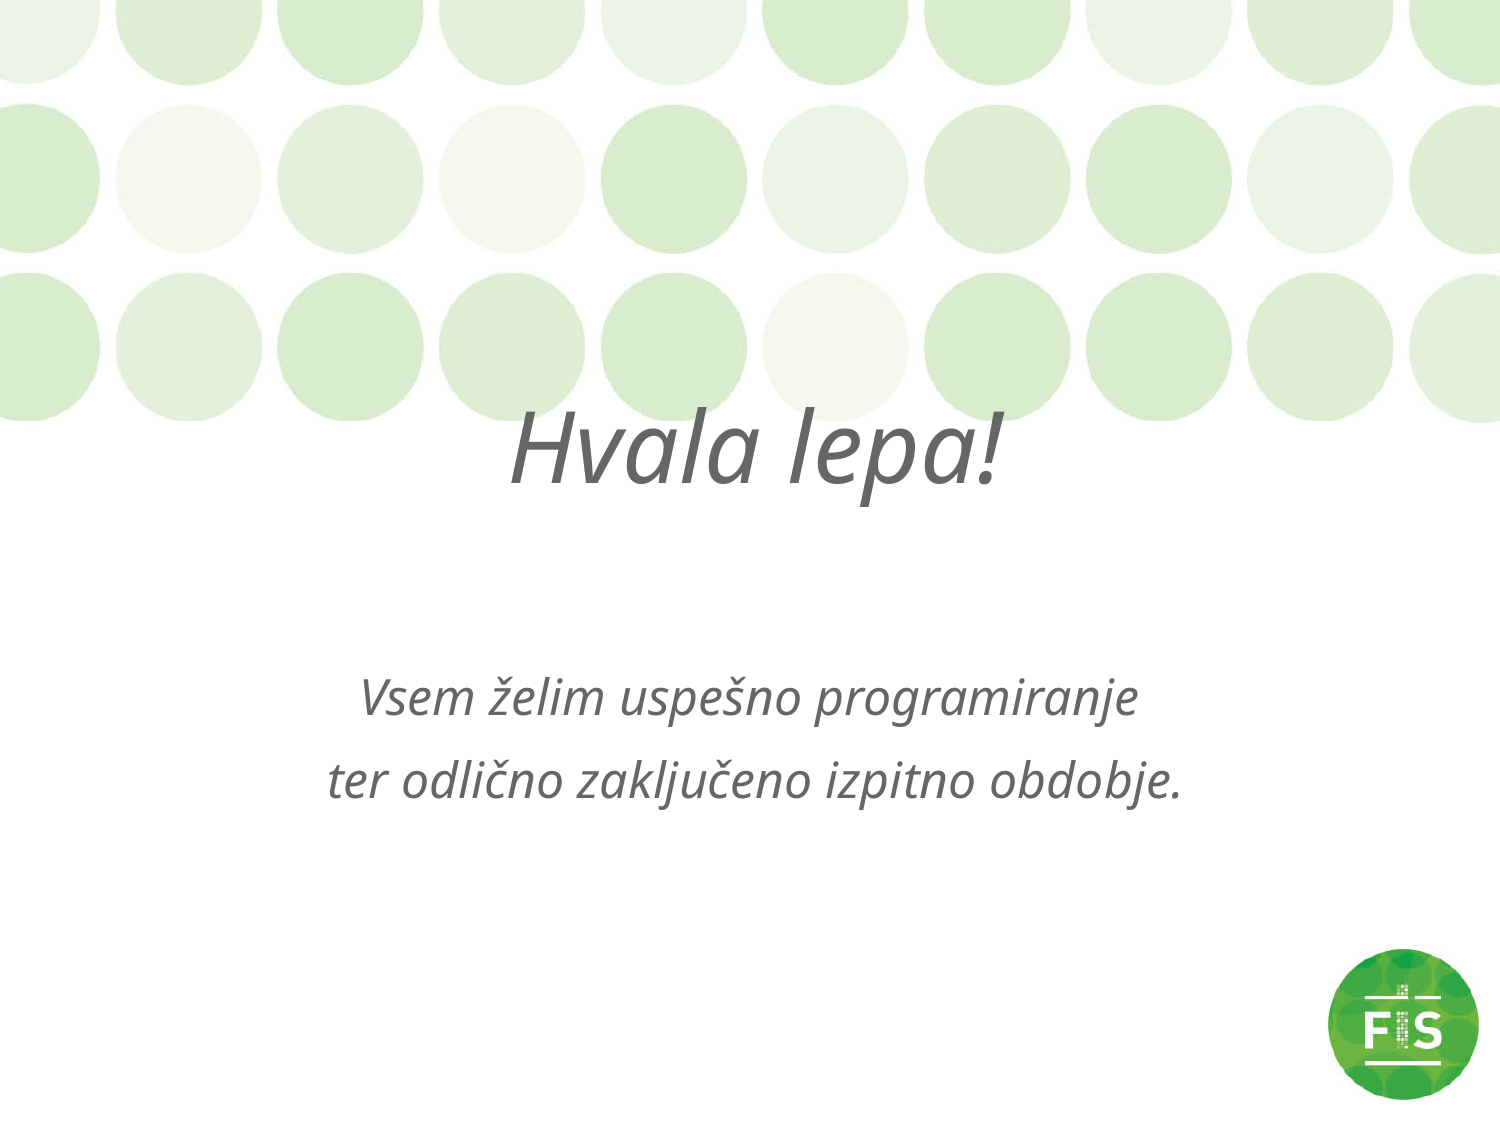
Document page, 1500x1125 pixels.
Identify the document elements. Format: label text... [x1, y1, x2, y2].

list Hvala lepa! Vsem želim uspešno programiranje ter odlično zaključeno izpitno obdobje. [118, 389, 1323, 839]
picture [0, 0, 1500, 1125]
